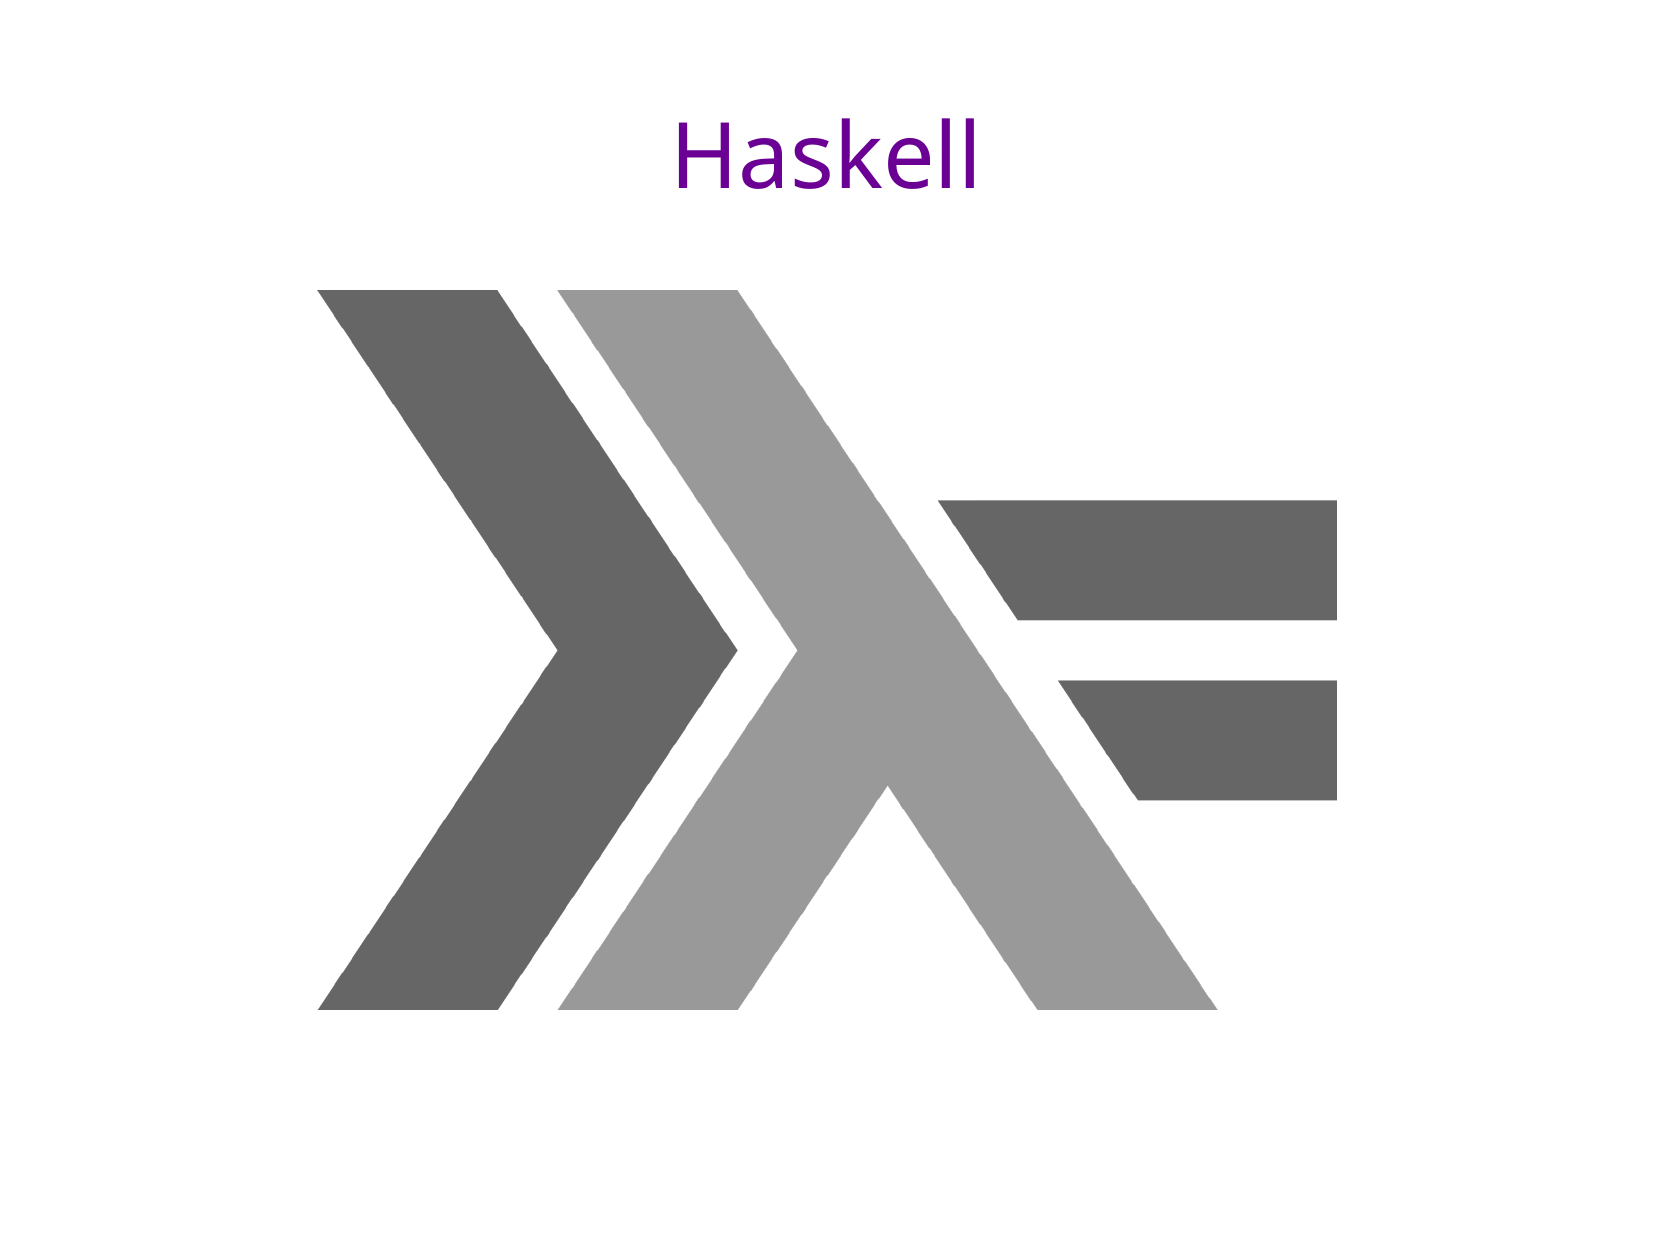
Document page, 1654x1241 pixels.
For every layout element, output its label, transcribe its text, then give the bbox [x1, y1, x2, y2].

picture [317, 290, 1337, 1010]
title Haskell [82, 49, 1571, 257]
